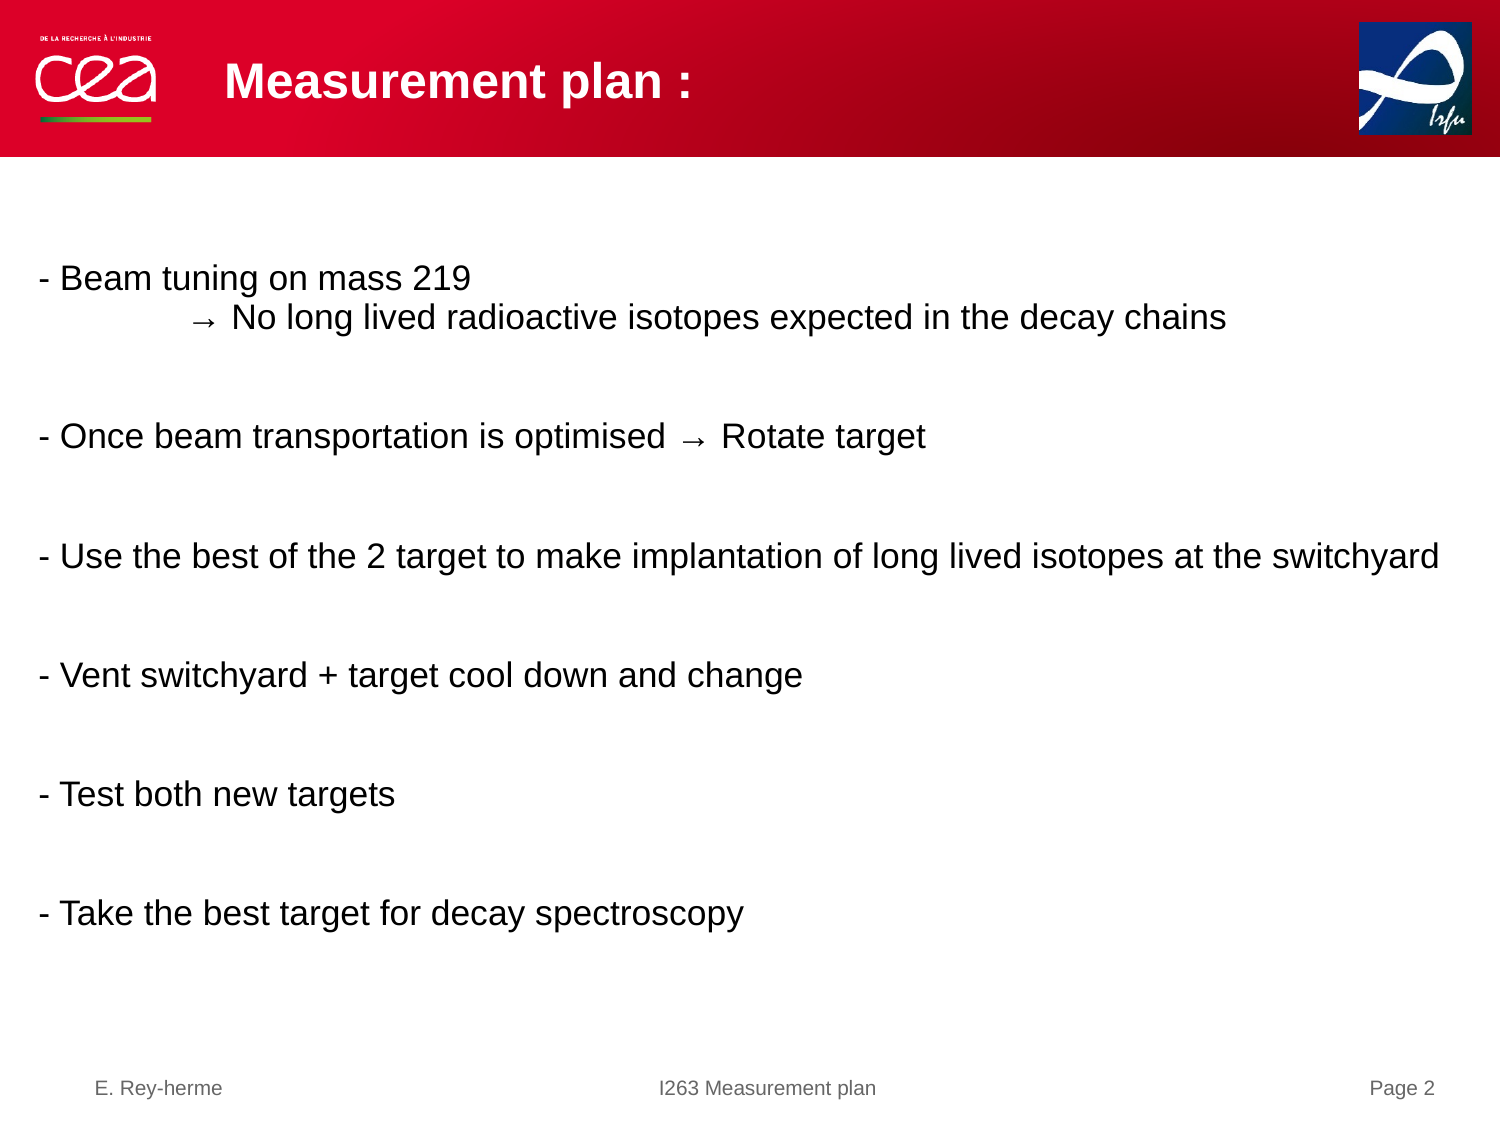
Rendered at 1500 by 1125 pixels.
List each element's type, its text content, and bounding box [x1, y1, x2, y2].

slide_number I263 Measurement plan [428, 1060, 1107, 1114]
text_box Measurement plan : [209, 41, 1174, 117]
picture [0, 0, 1500, 157]
footer E. Rey-herme [94, 1060, 428, 1114]
text_box - Beam tuning on mass 219 → No long lived radioactive isotopes expected in the decay chains - Once beam transportation is optimised → Rotate target - Use the best of the 2 target to make implantation of long lived isotopes at the switchyard - Vent switchyard + target cool down and change - Test both new targets - Take the best target for decay spectroscopy [23, 250, 1477, 941]
slide_number Page <numéro> [1309, 1060, 1436, 1114]
